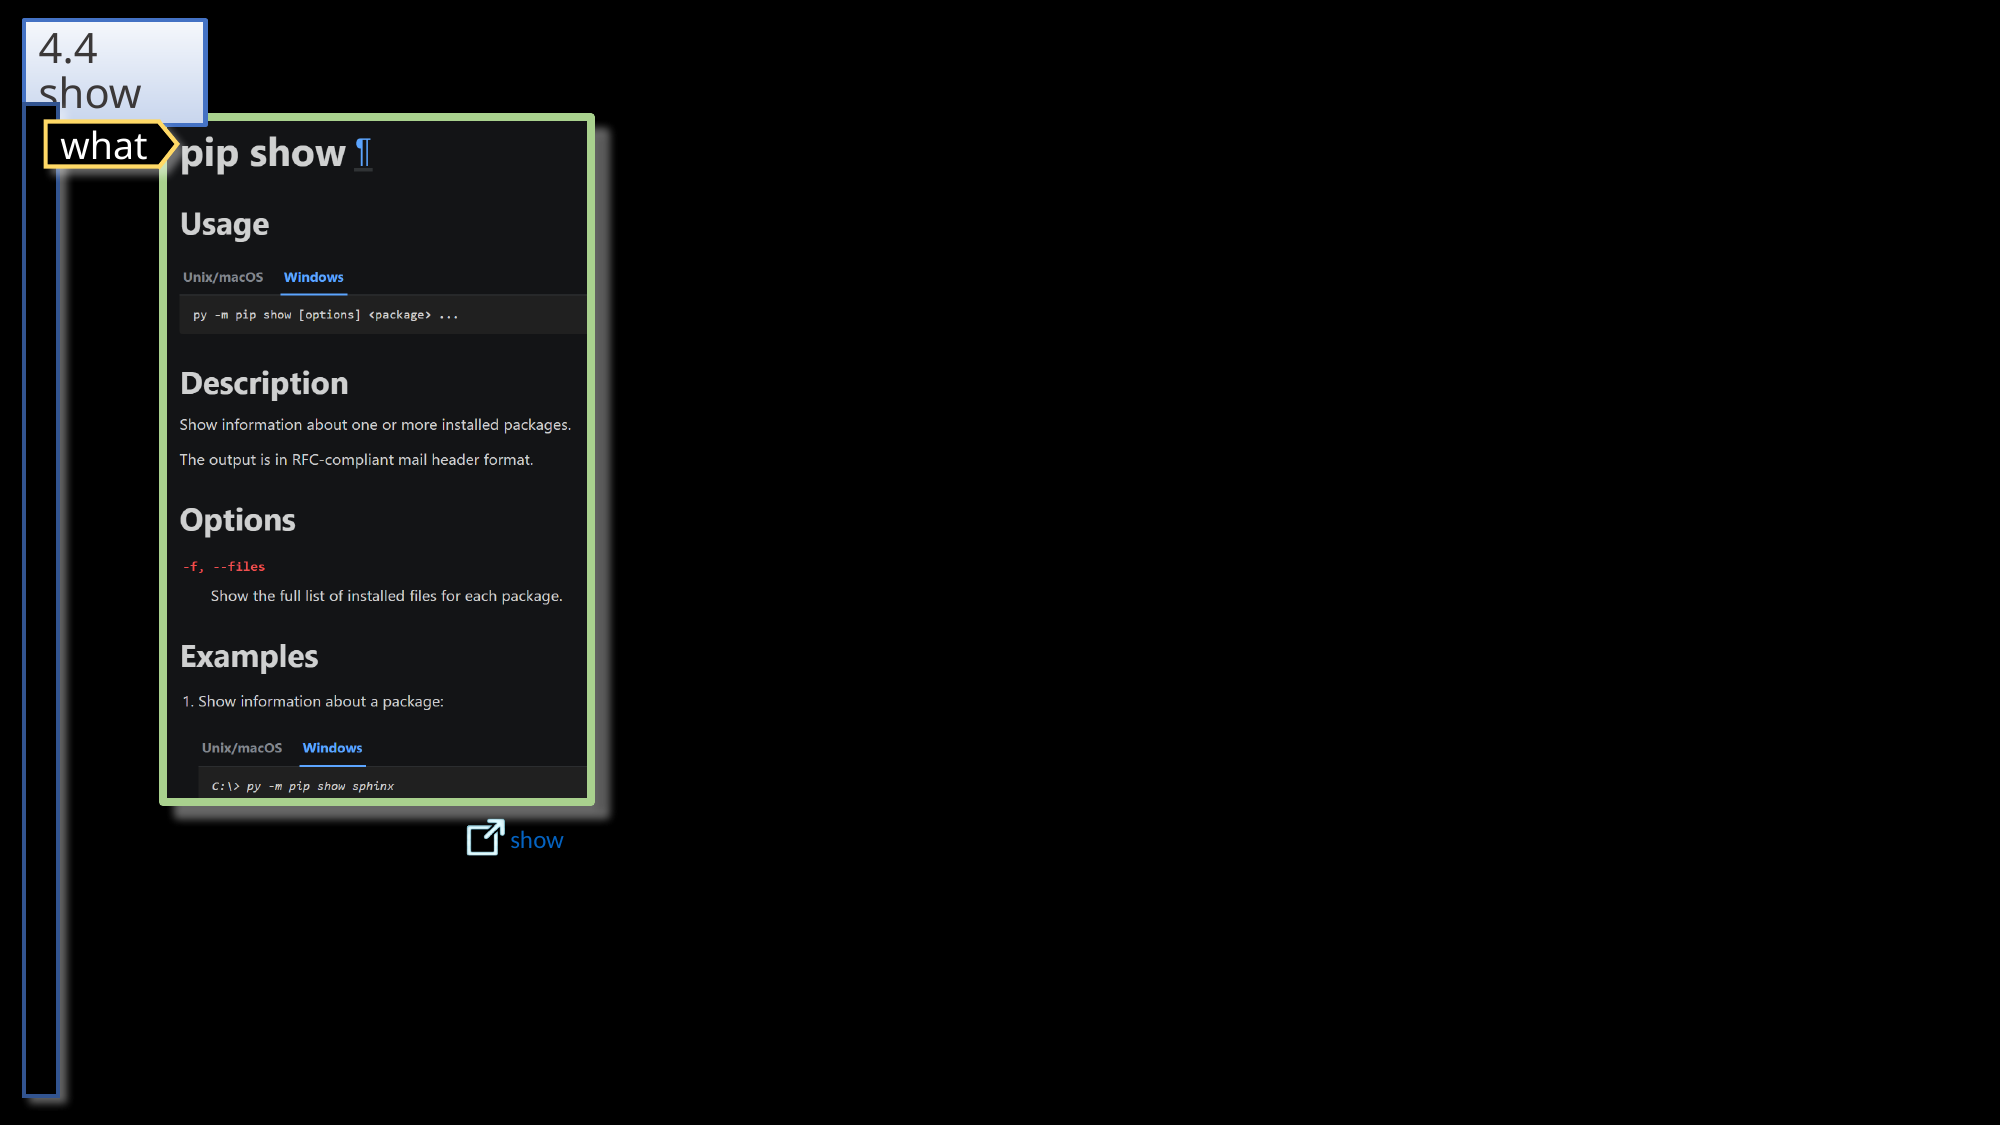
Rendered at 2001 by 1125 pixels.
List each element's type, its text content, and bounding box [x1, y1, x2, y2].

picture [166, 121, 587, 798]
text_box [23, 103, 58, 1096]
picture [462, 814, 509, 860]
title 4.4 show [23, 20, 206, 89]
text_box show [495, 816, 580, 862]
text_box what [45, 121, 178, 167]
